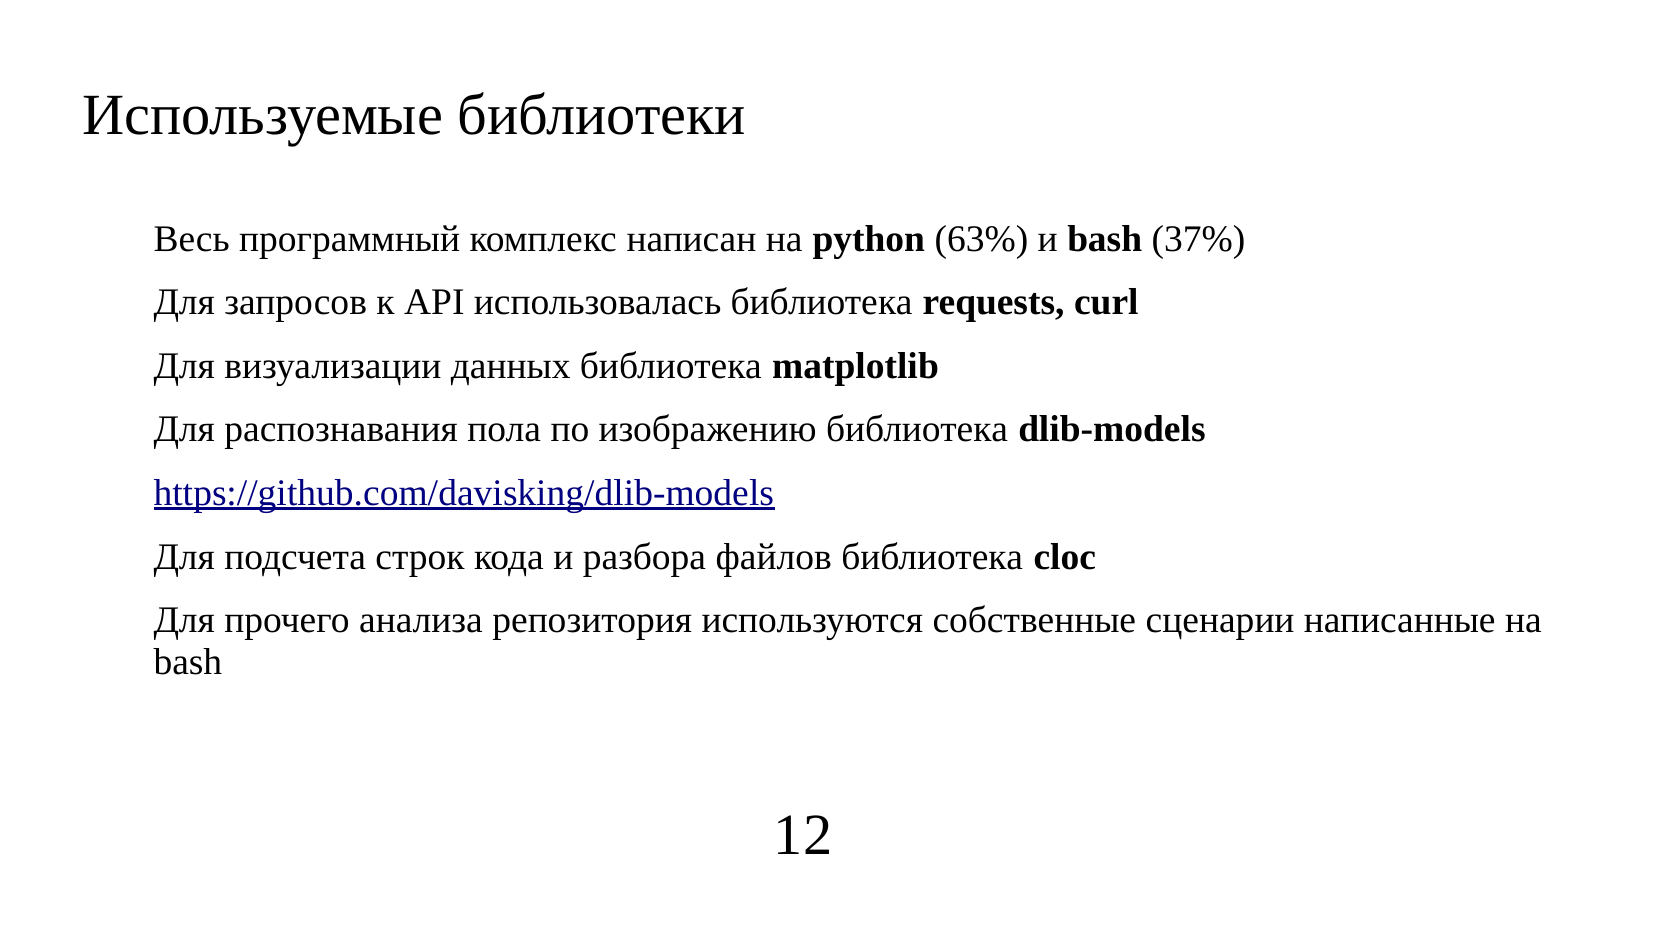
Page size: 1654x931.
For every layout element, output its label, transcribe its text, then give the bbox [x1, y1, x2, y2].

title <number> [59, 757, 1548, 913]
list Весь программный комплекс написан на python (63%) и bash (37%) Для запросов к API использовалась библиотека requests, curl Для визуализации данных библиотека matplotlib Для распознавания пола по изображению библиотека dlib-models https://github.com/davisking/dlib-models Для подсчета строк кода и разбора файлов библиотека cloc Для прочего анализа репозитория используются собственные сценарии написанные на bash [82, 217, 1571, 758]
title Используемые библиотеки [82, 37, 1571, 193]
